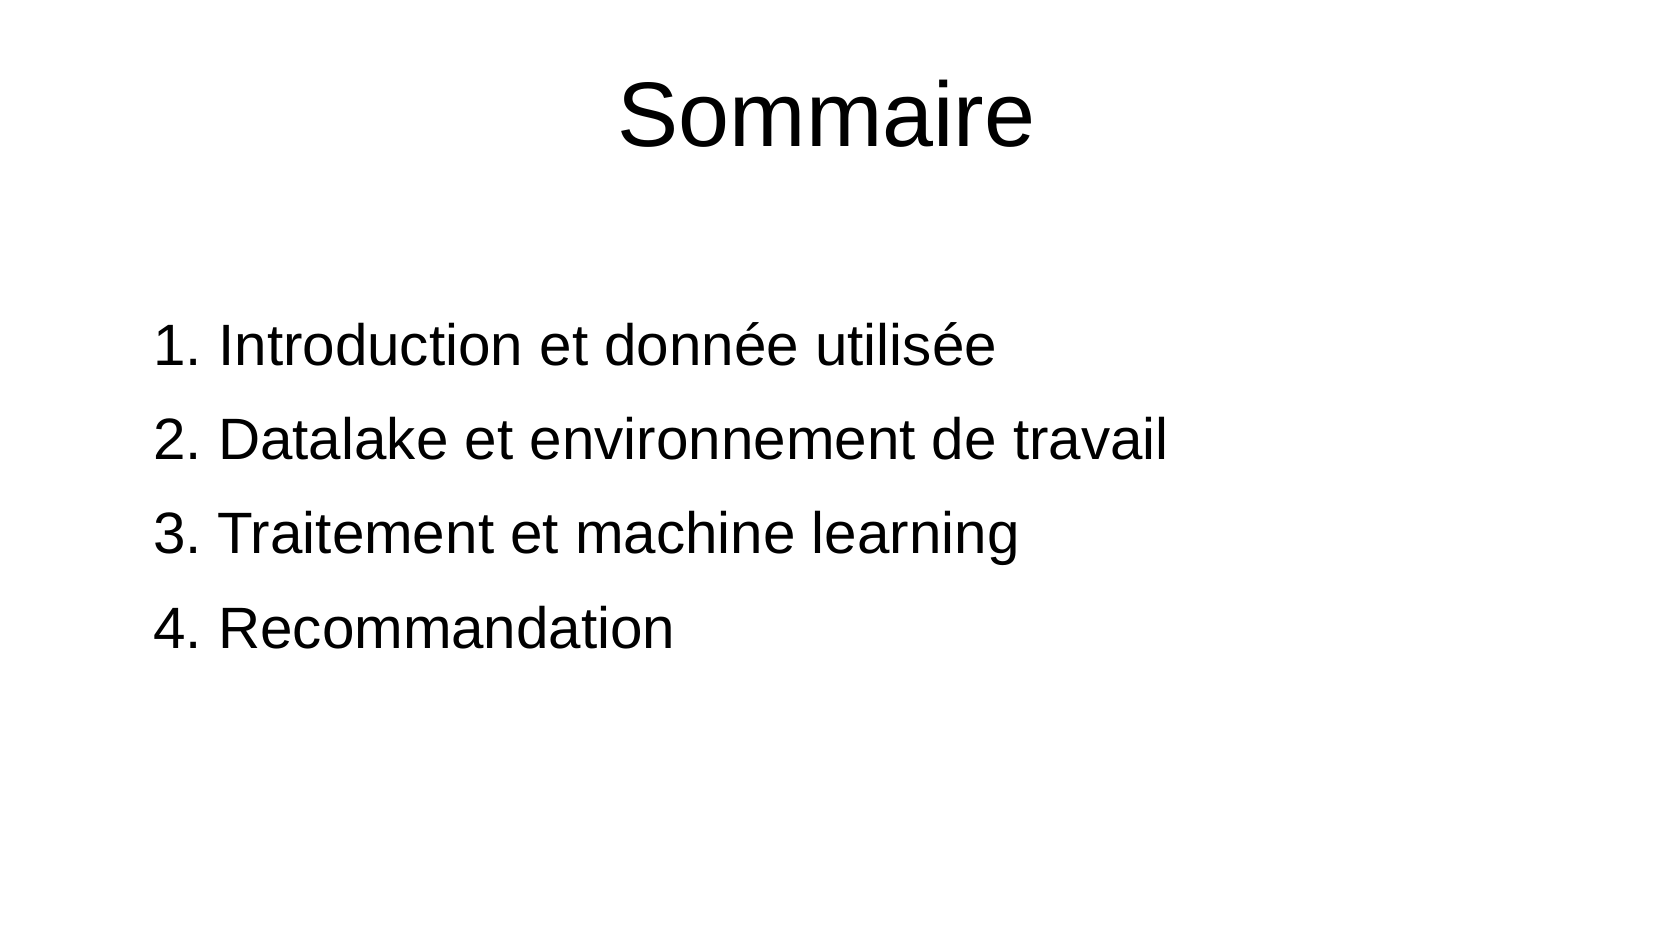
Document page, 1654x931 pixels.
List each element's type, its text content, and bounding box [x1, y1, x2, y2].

title Sommaire [82, 37, 1571, 193]
list 1. Introduction et donnée utilisée 2. Datalake et environnement de travail 3. Traitement et machine learning 4. Recommandation [82, 217, 1571, 758]
